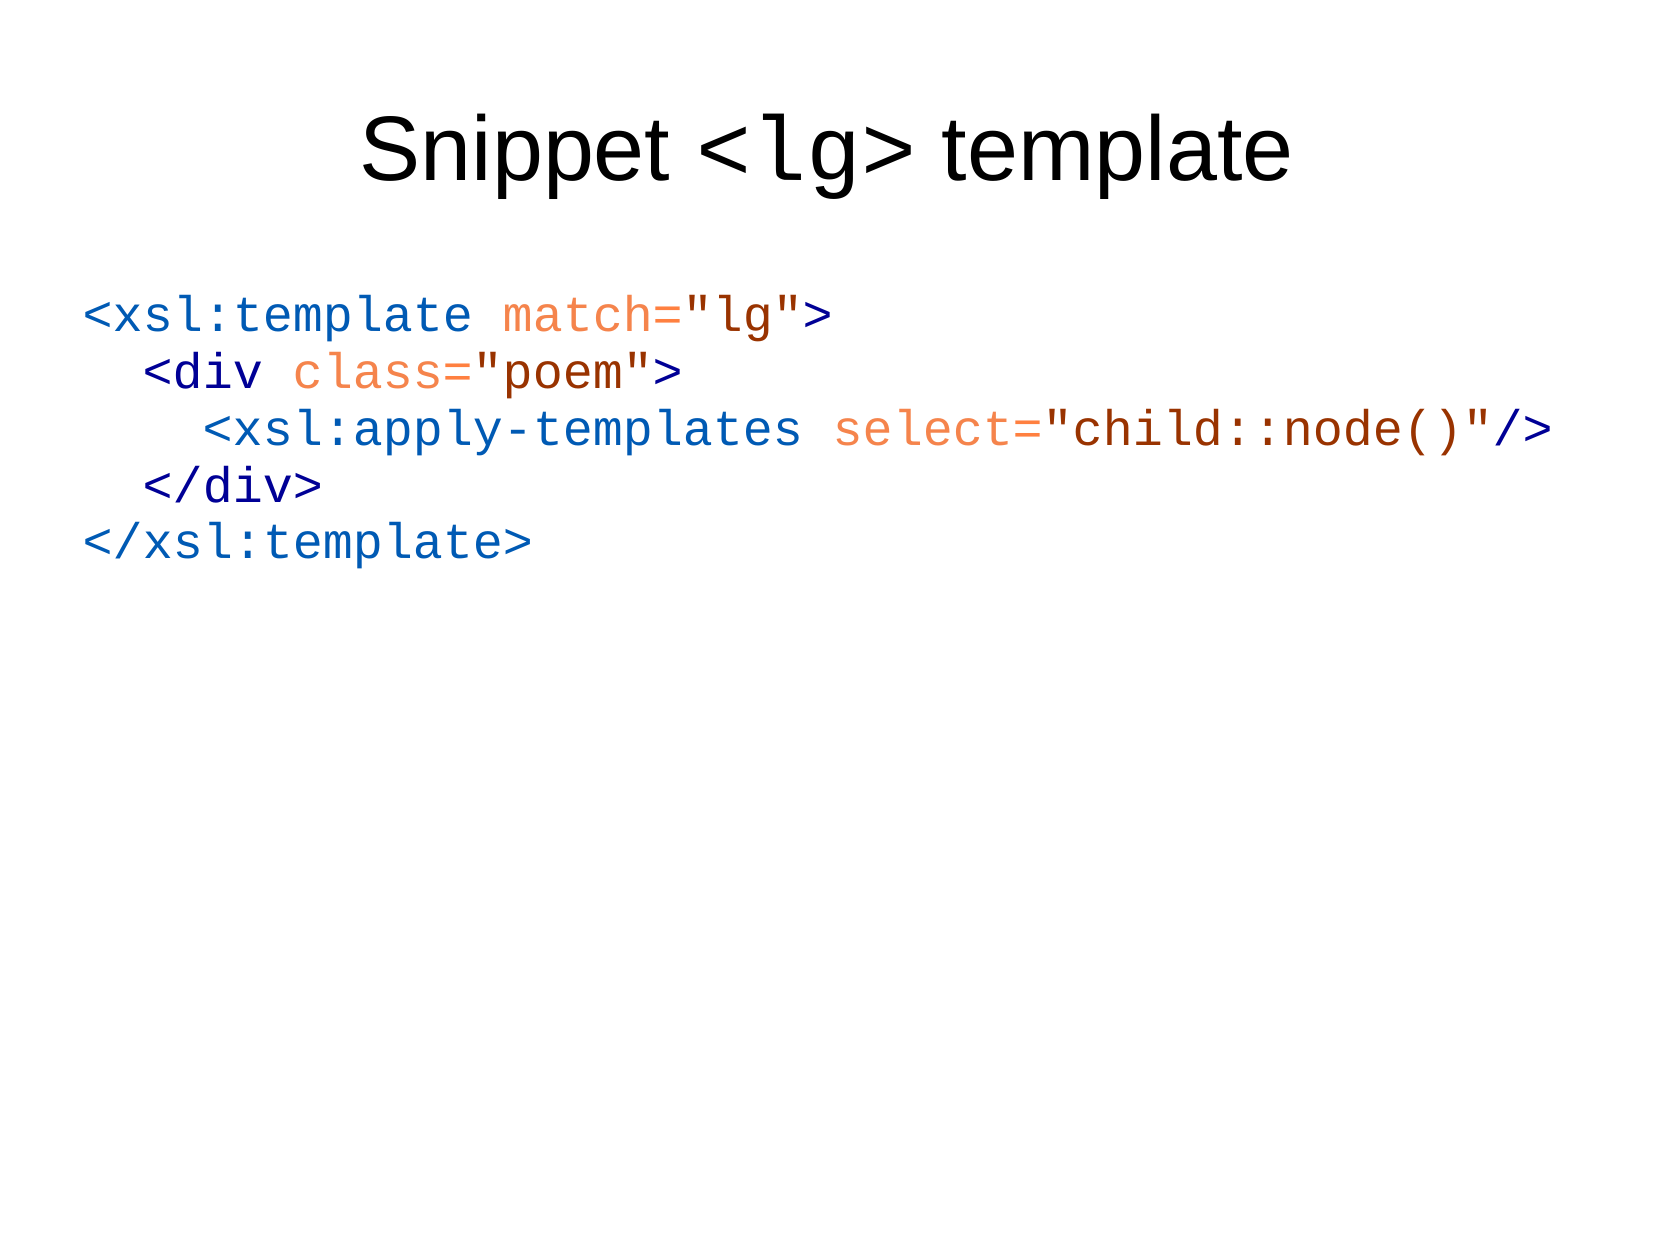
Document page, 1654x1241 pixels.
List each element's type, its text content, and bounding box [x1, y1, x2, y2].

list <xsl:template match="lg"> <div class="poem"> <xsl:apply-templates select="child::node()"/> </div> </xsl:template> [82, 290, 1571, 1010]
title Snippet <lg> template [82, 49, 1571, 257]
